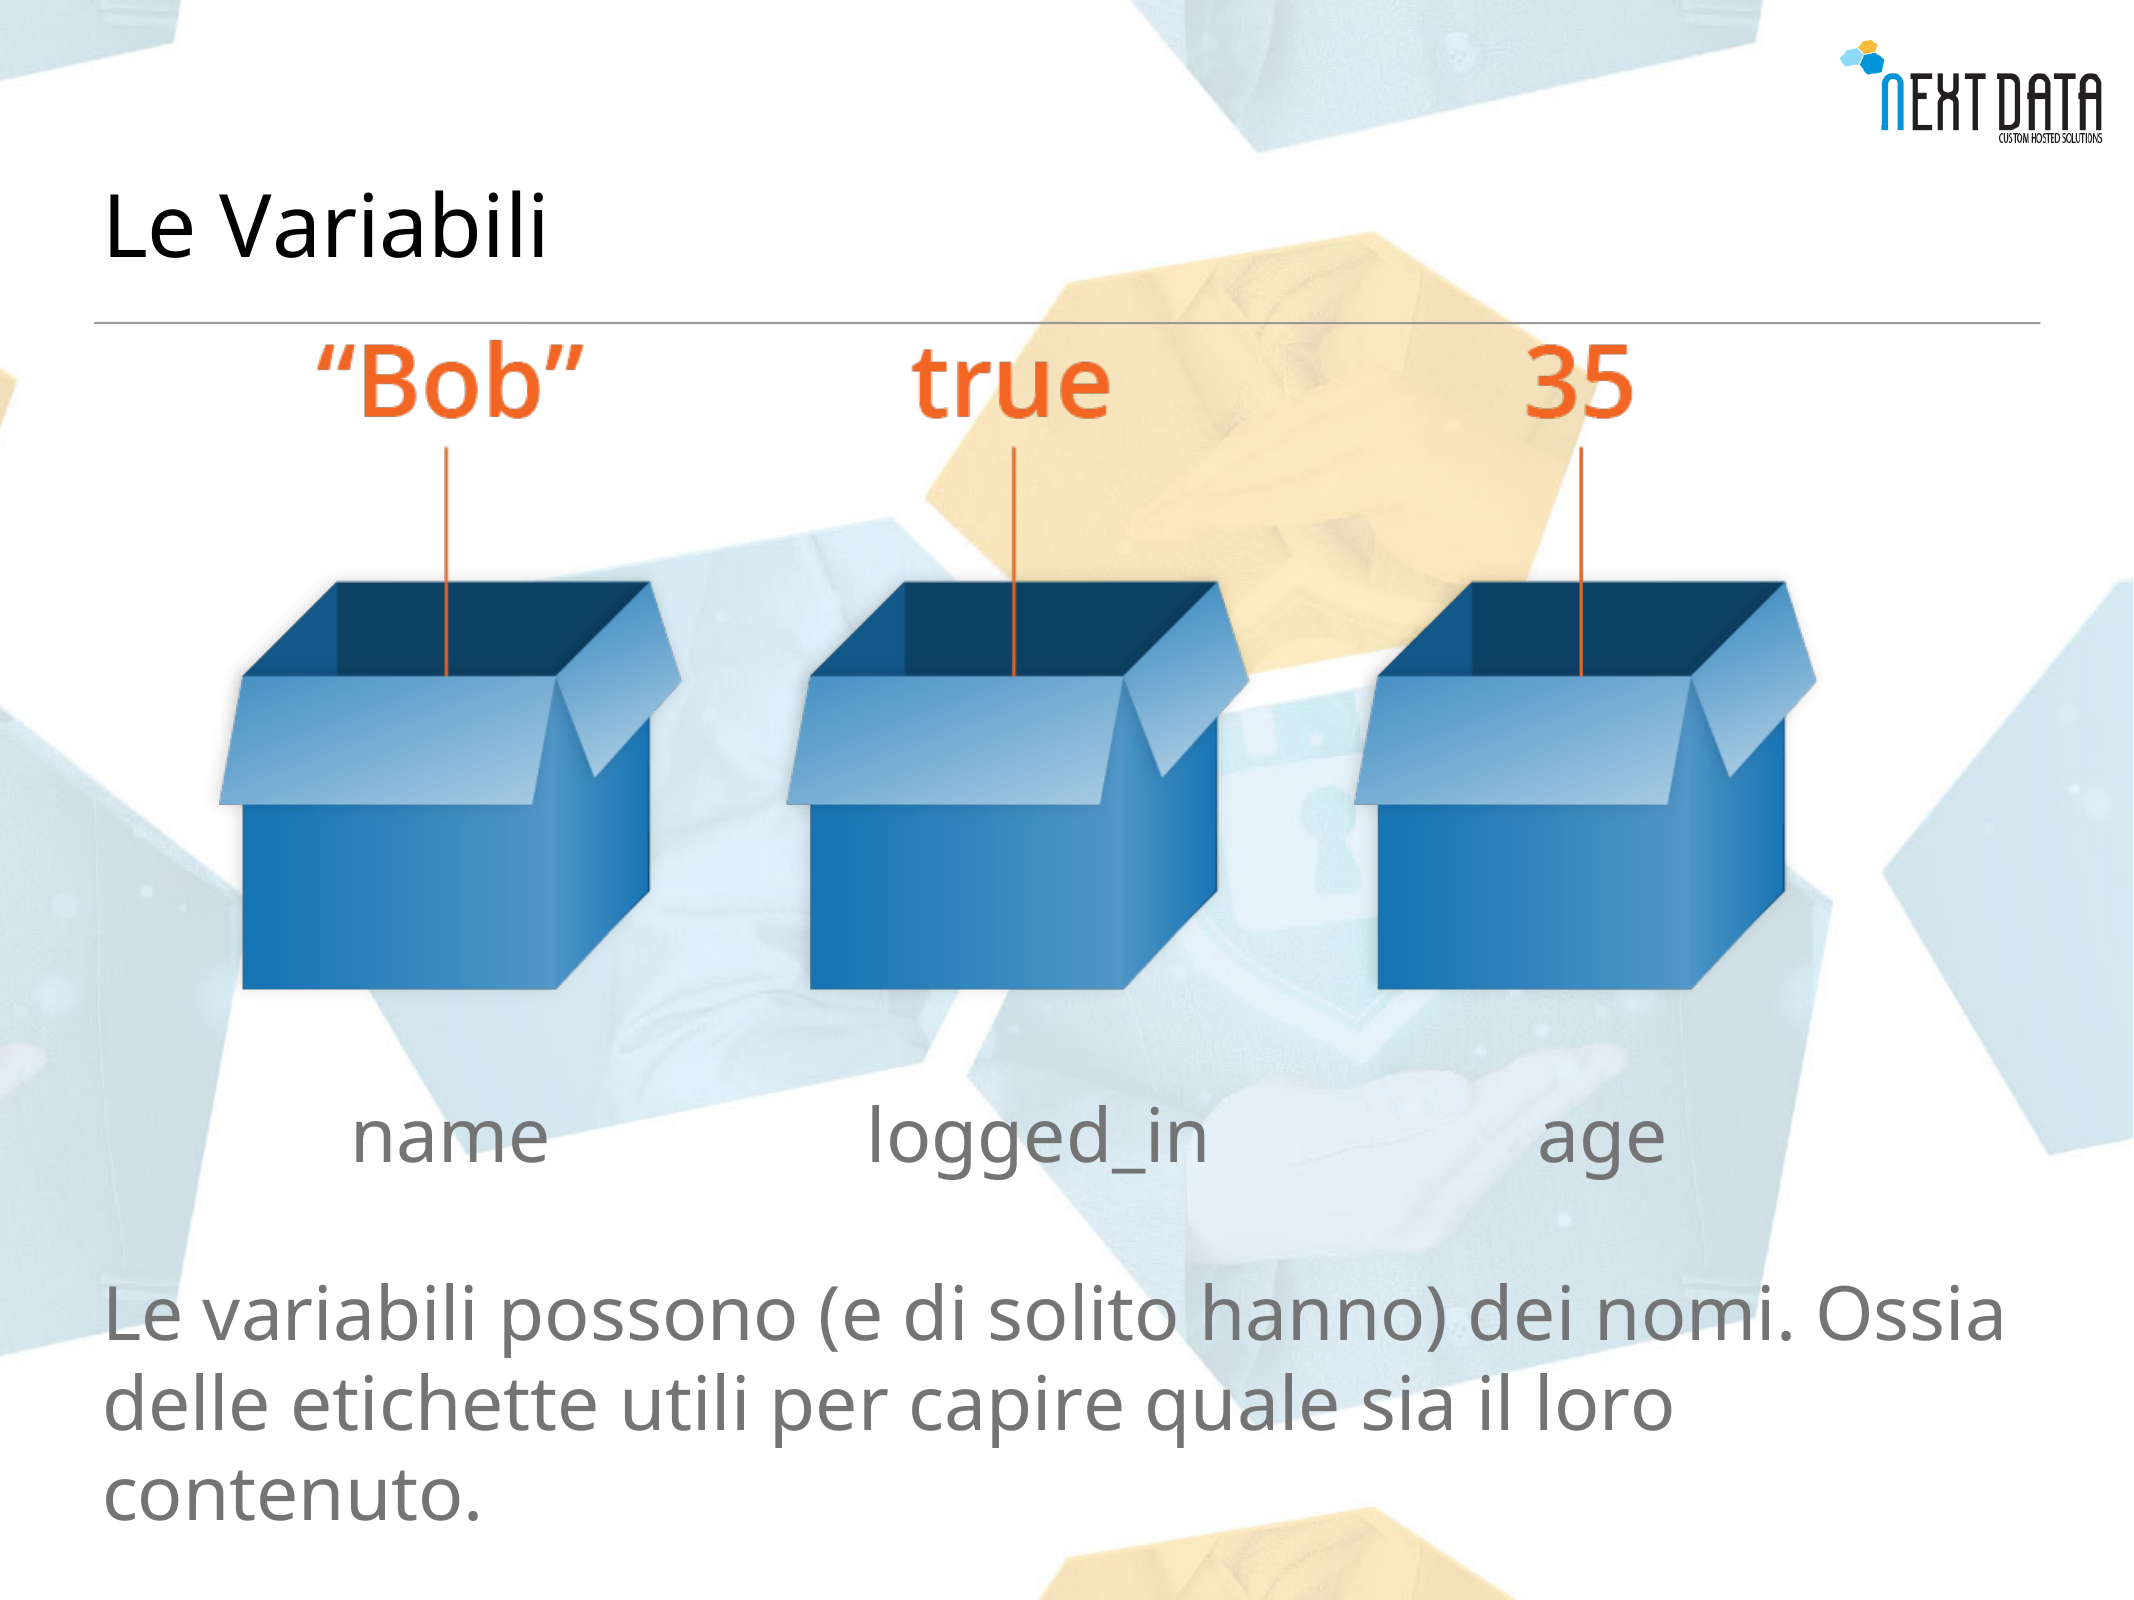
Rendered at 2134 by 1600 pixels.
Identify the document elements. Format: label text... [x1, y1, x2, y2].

text_box name logged_in age Le variabili possono (e di solito hanno) dei nomi. Ossia delle etichette utili per capire quale sia il loro contenuto. [93, 364, 2040, 1459]
text_box Le Variabili [93, 54, 2040, 284]
picture [0, 0, 2134, 1600]
